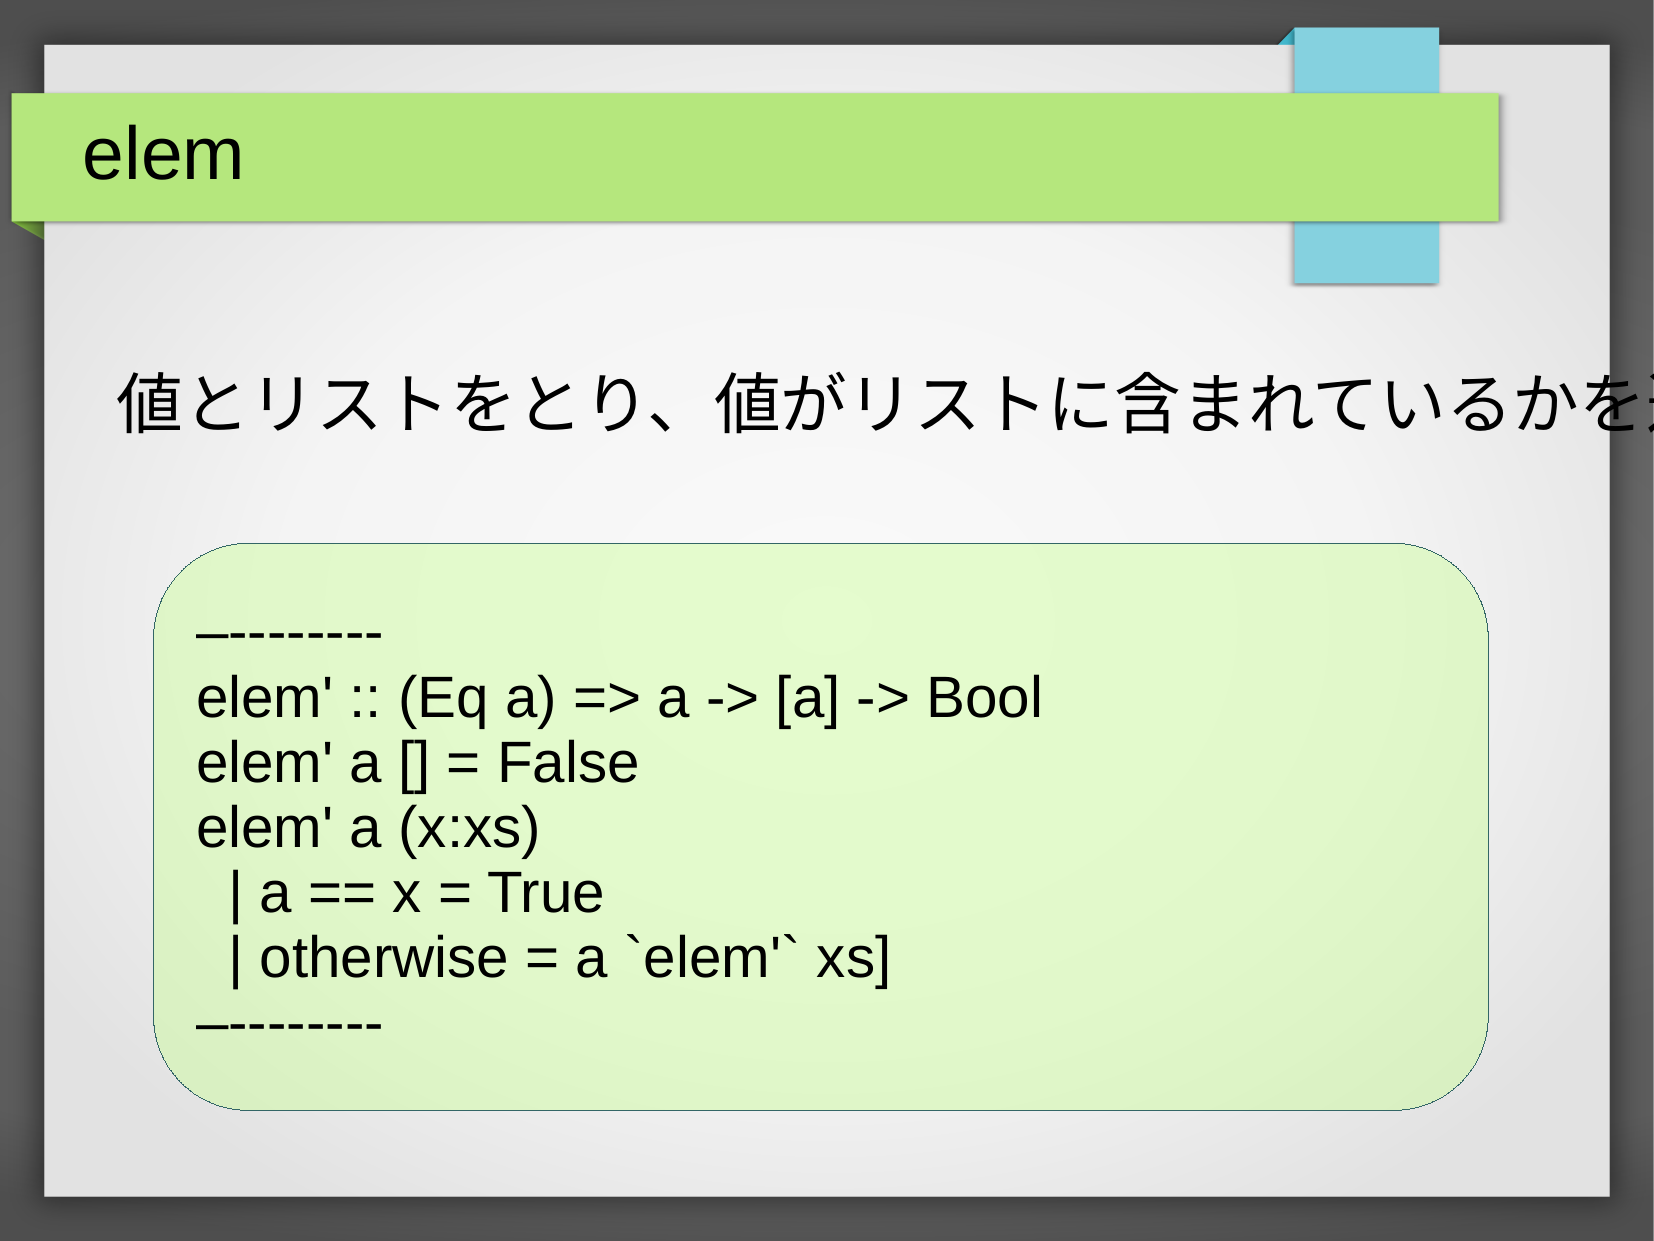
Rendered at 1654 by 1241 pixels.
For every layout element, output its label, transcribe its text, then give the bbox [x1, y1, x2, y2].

text_box –-------- elem' :: (Eq a) => a -> [a] -> Bool elem' a [] = False elem' a (x:xs) | a == x = True | otherwise = a `elem'` xs] –-------- [153, 543, 1489, 1111]
text_box 値とリストをとり、値がリストに含まれているかを返す [66, 343, 1583, 426]
title elem [82, 94, 1264, 213]
picture [0, 0, 1654, 1241]
